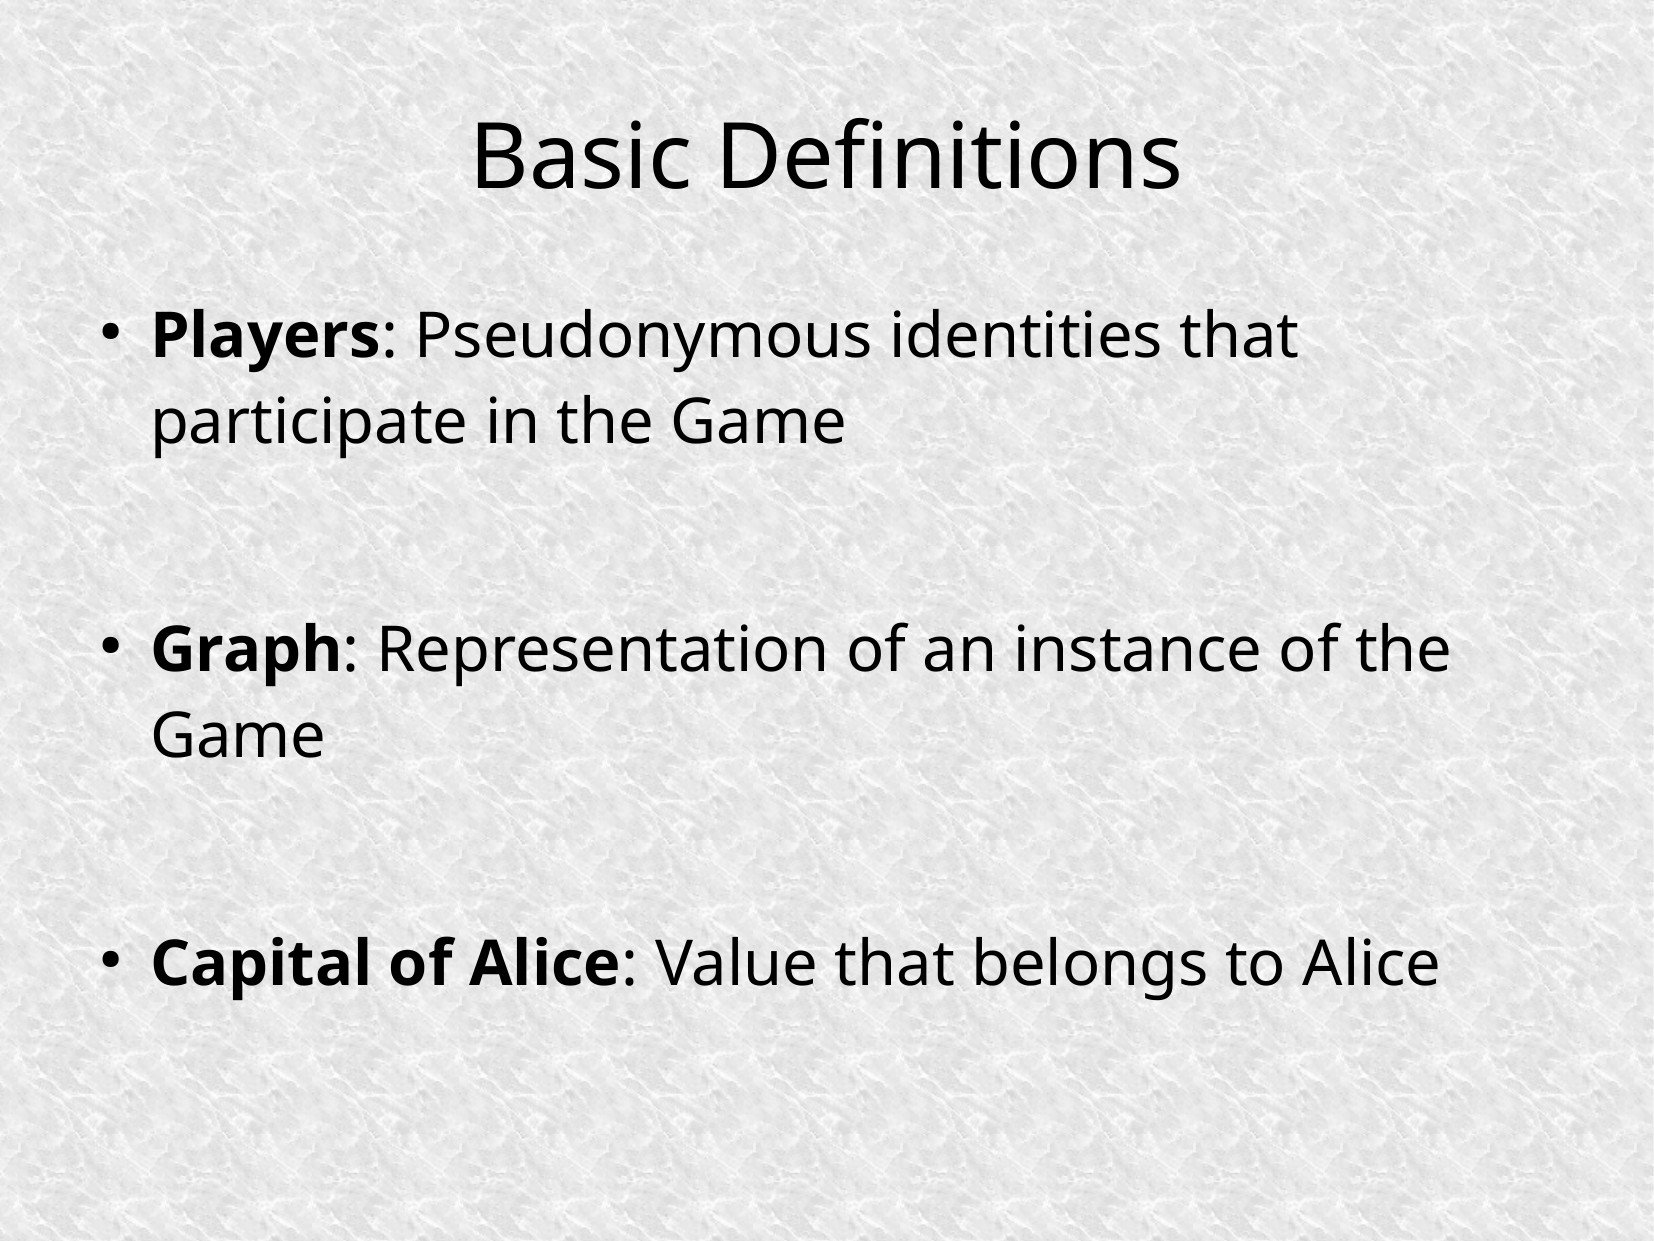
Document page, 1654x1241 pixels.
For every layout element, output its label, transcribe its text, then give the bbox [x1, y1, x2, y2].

picture [0, 0, 1654, 1241]
list Players: Pseudonymous identities that participate in the Game Graph: Representation of an instance of the Game Capital of Alice: Value that belongs to Alice [82, 290, 1571, 1010]
title Basic Definitions [82, 49, 1571, 257]
